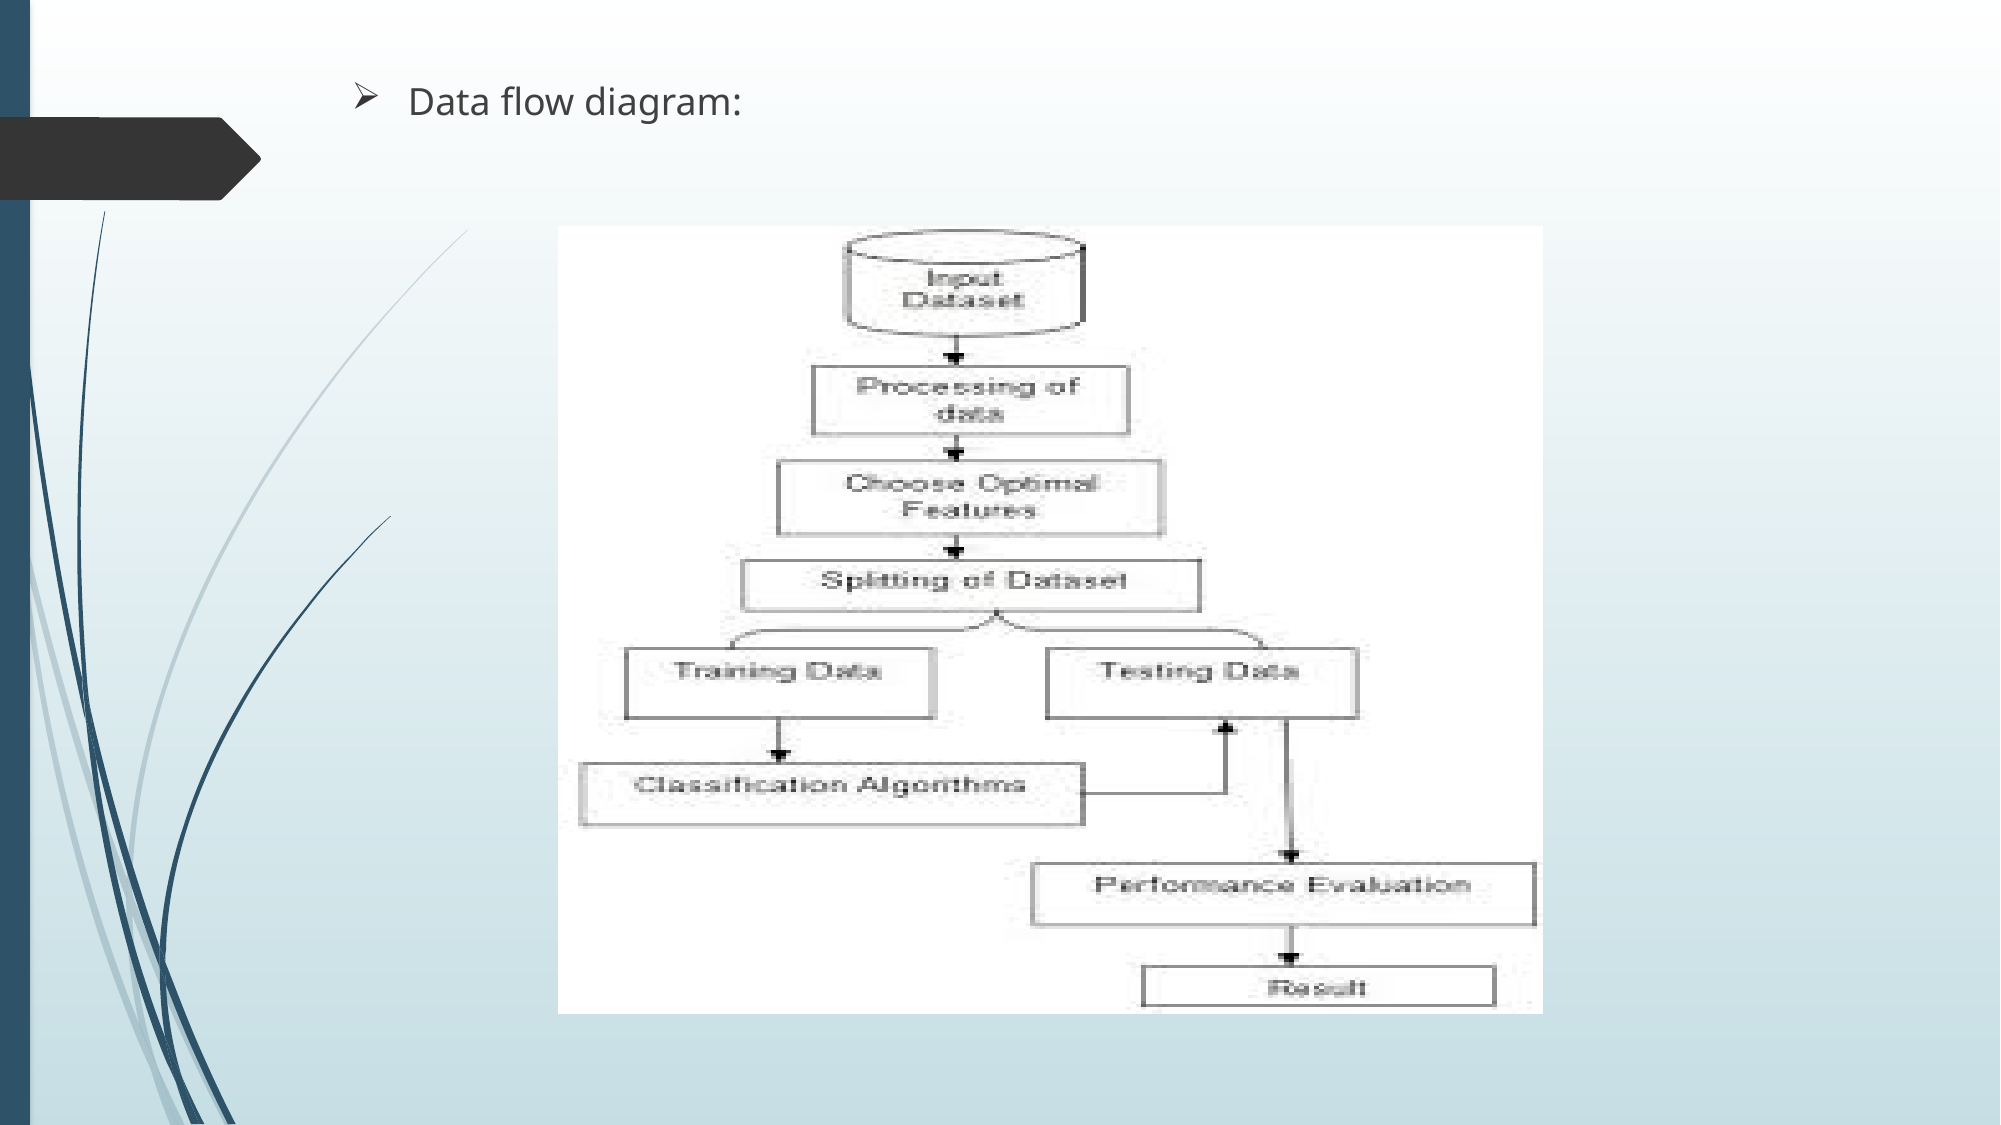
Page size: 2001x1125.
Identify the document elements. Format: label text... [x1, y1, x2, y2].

picture [558, 226, 1543, 1014]
list Data flow diagram: [336, 70, 1888, 1057]
